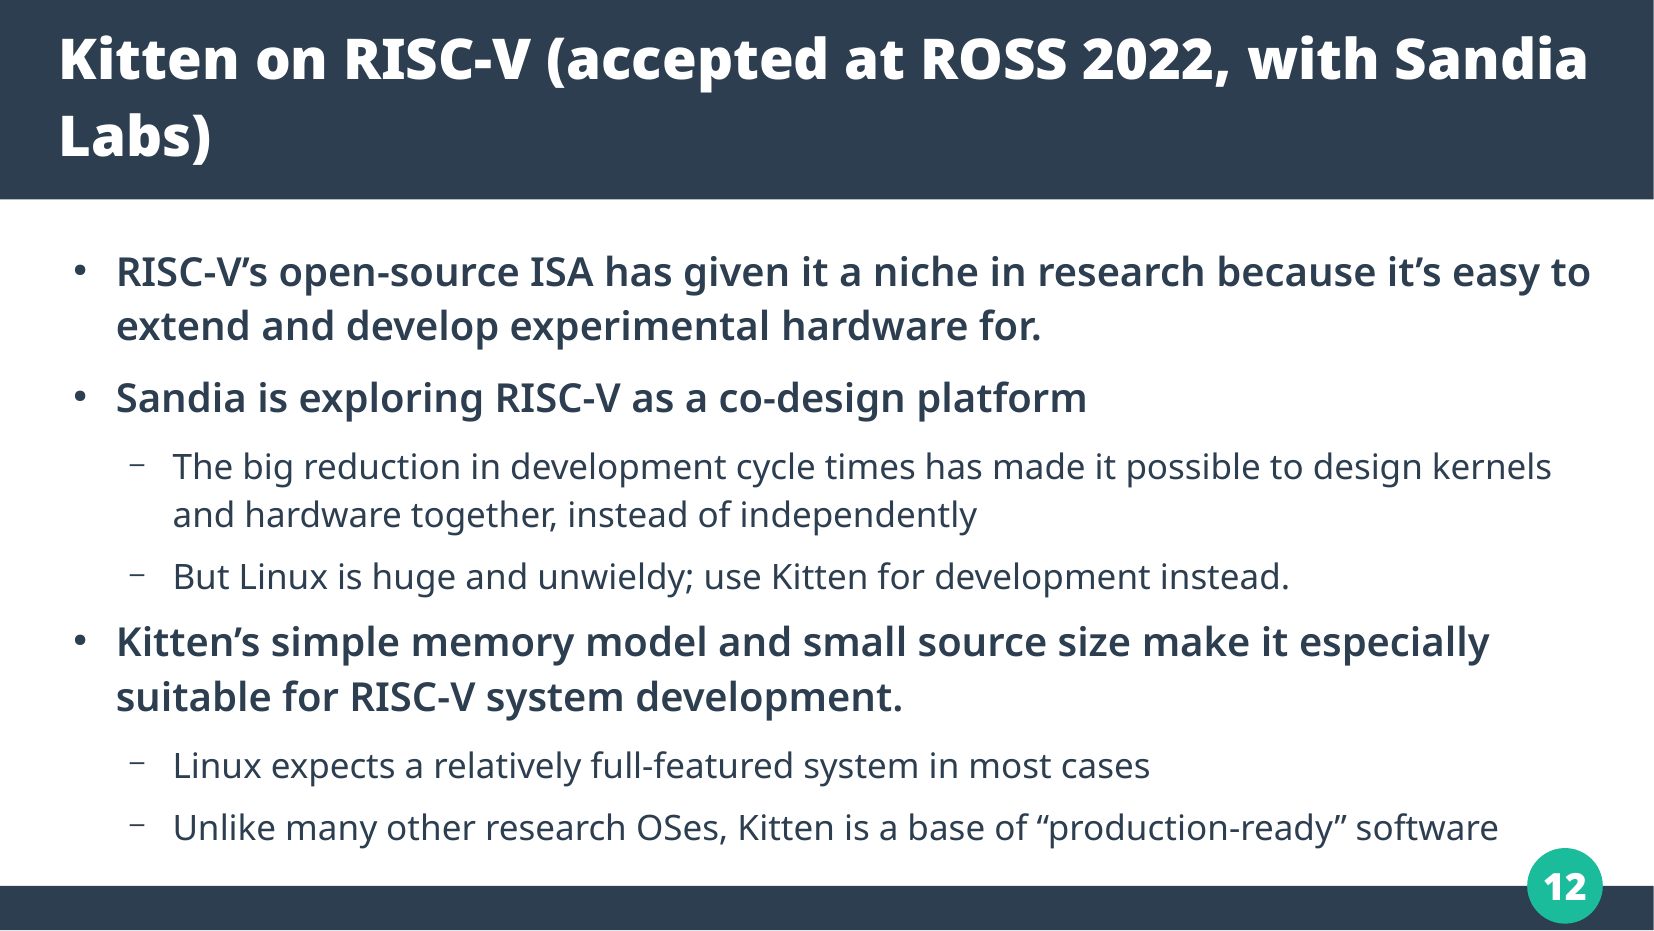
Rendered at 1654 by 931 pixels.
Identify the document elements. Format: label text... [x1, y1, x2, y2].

list RISC-V’s open-source ISA has given it a niche in research because it’s easy to extend and develop experimental hardware for. Sandia is exploring RISC-V as a co-design platform The big reduction in development cycle times has made it possible to design kernels and hardware together, instead of independently But Linux is huge and unwieldy; use Kitten for development instead. Kitten’s simple memory model and small source size make it especially suitable for RISC-V system development. Linux expects a relatively full-featured system in most cases Unlike many other research OSes, Kitten is a base of “production-ready” software [59, 243, 1595, 864]
title Kitten on RISC-V (accepted at ROSS 2022, with Sandia Labs) [59, 37, 1595, 156]
